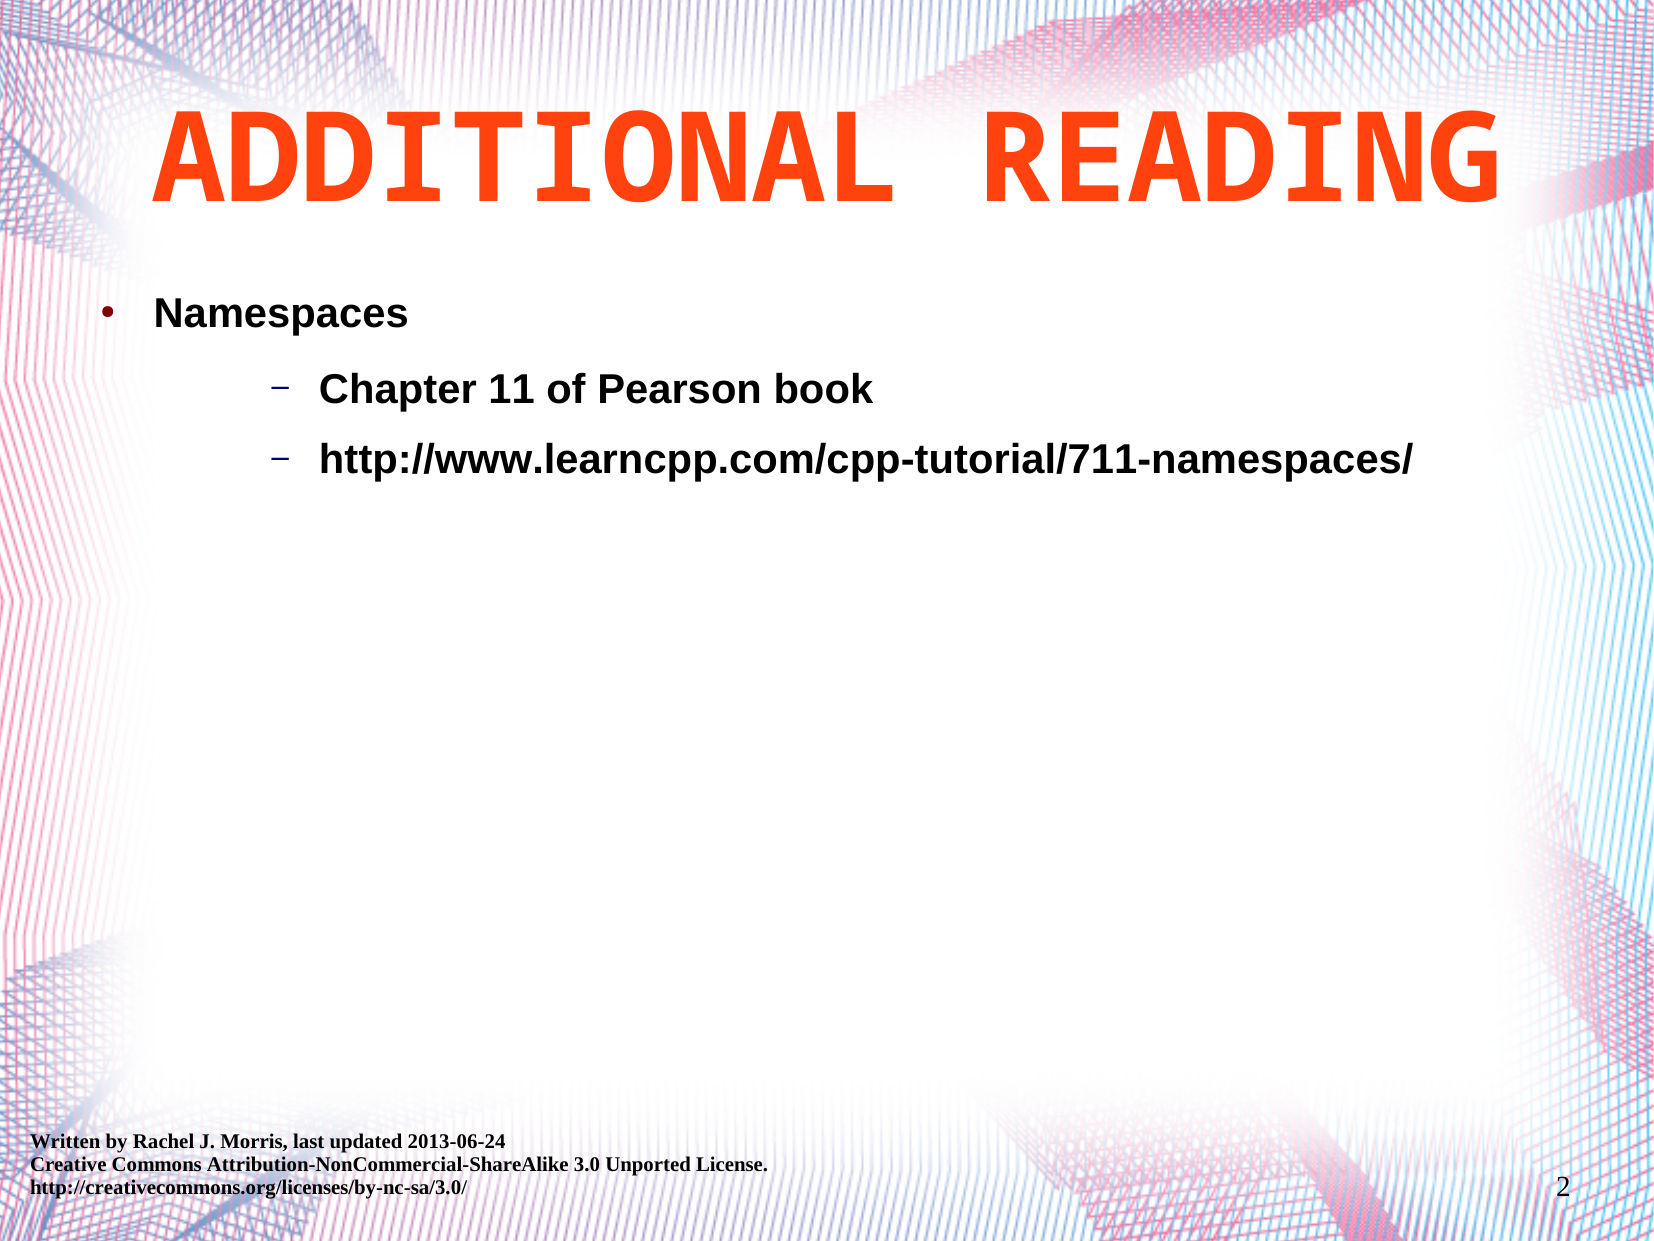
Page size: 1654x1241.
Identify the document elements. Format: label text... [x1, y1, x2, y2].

list Namespaces Chapter 11 of Pearson book http://www.learncpp.com/cpp-tutorial/711-namespaces/ [82, 290, 1571, 1010]
picture [0, 0, 1654, 1241]
title ADDITIONAL READING [82, 49, 1571, 257]
